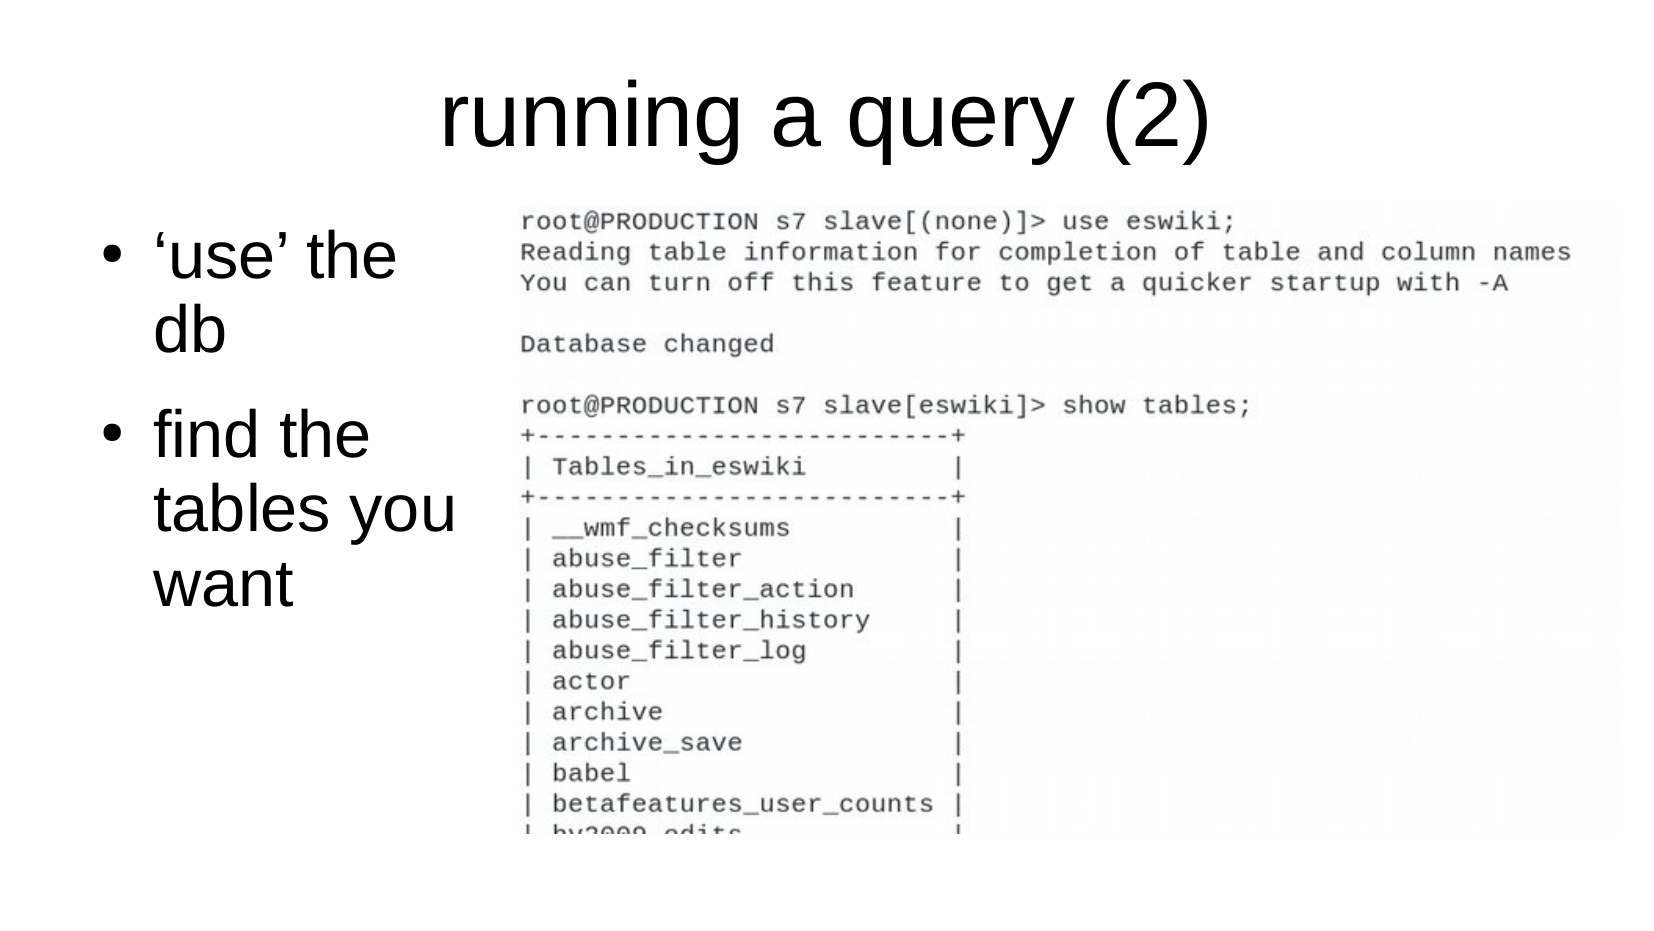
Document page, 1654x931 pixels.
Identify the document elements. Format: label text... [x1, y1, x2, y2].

picture [519, 206, 1619, 834]
title running a query (2) [82, 37, 1571, 193]
list ‘use’ the db find the tables you want [82, 217, 485, 758]
